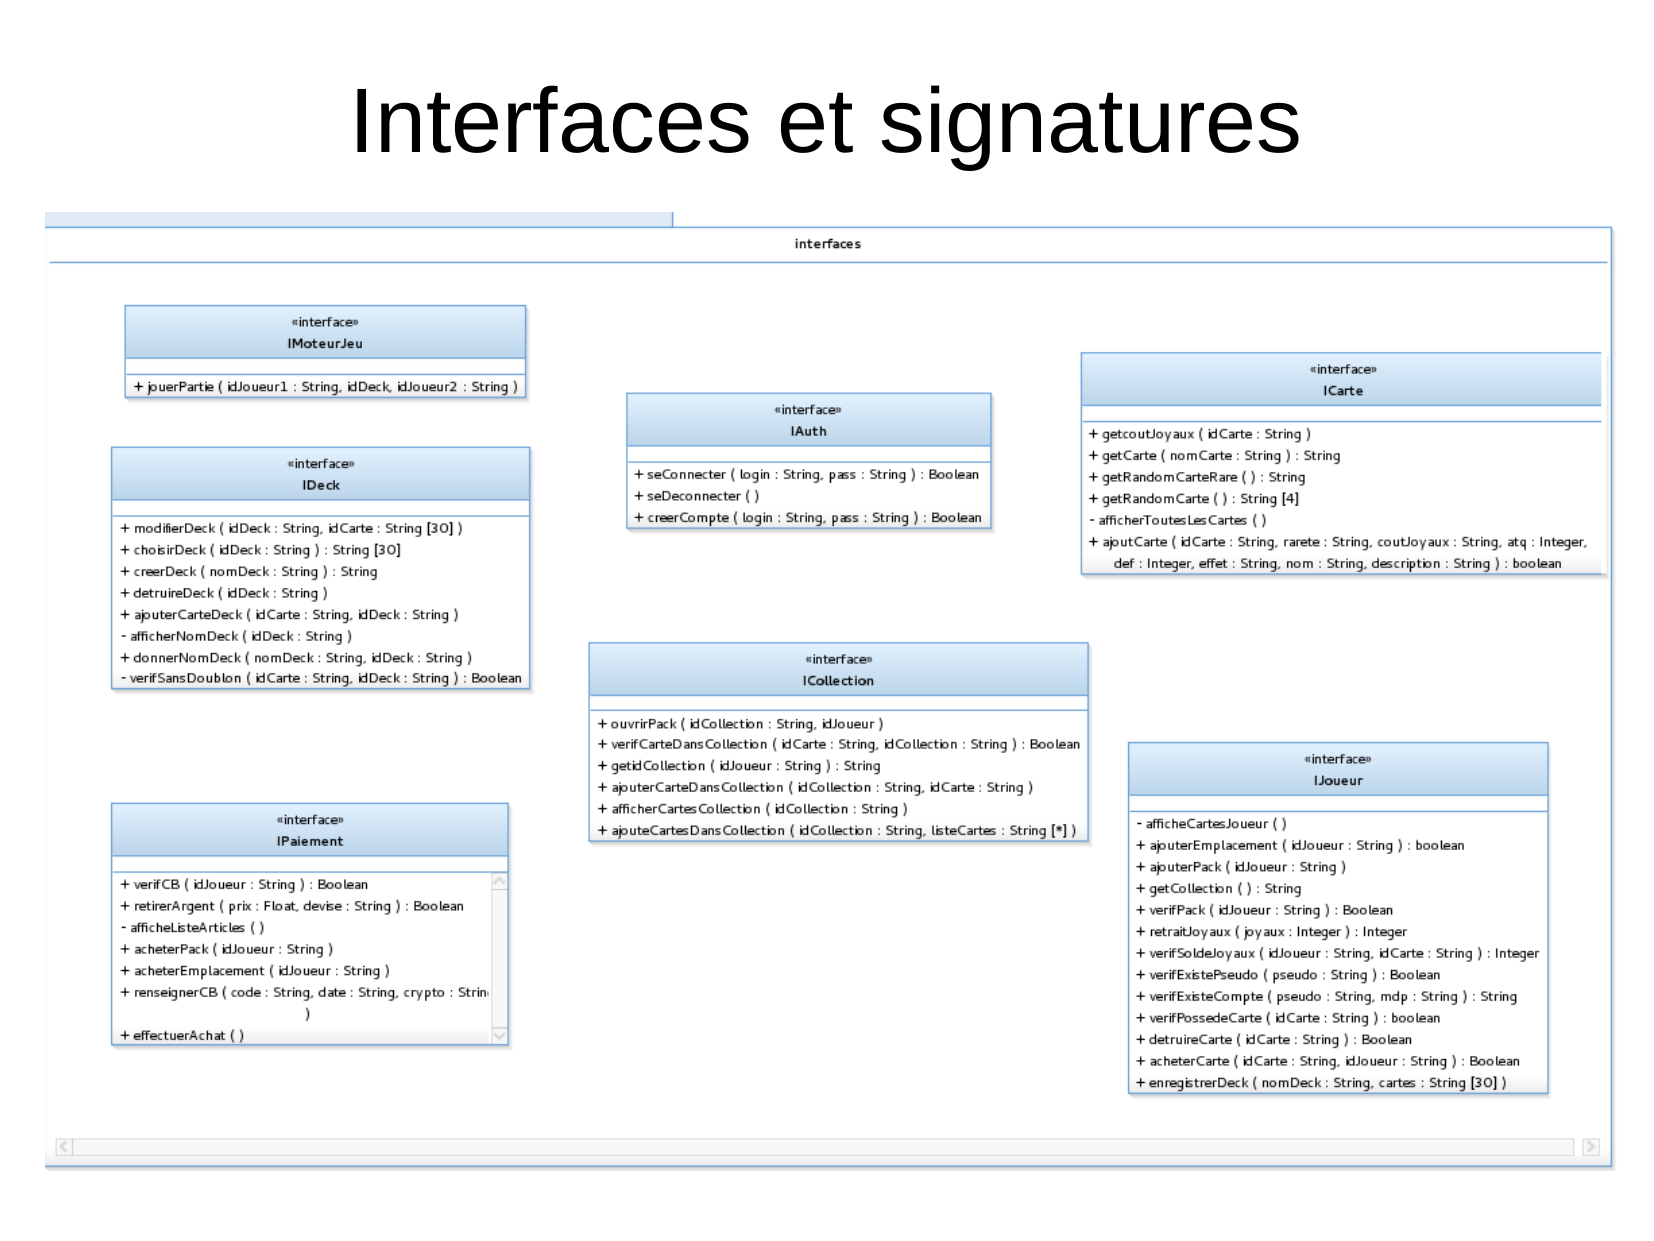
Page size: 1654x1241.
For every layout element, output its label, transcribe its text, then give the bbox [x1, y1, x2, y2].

picture [45, 212, 1619, 1171]
title Interfaces et signatures [82, 17, 1571, 212]
